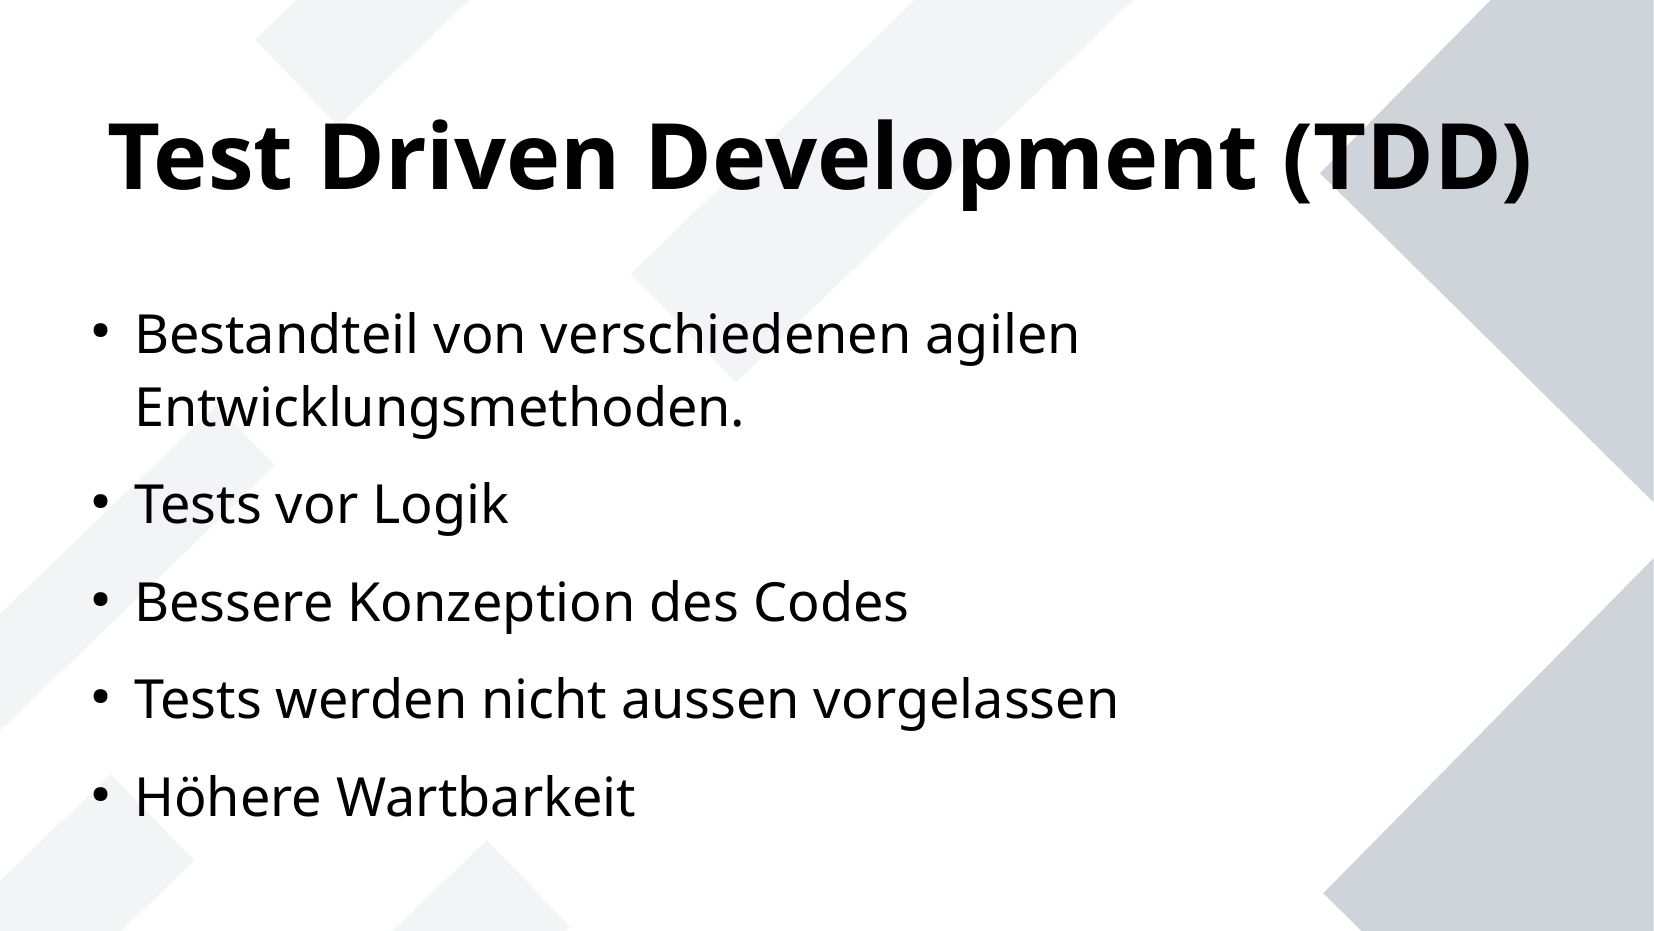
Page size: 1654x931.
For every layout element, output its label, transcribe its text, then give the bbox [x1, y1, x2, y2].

title Test Driven Development (TDD) [76, 76, 1565, 233]
list Bestandteil von verschiedenen agilen Entwicklungsmethoden. Tests vor Logik Bessere Konzeption des Codes Tests werden nicht aussen vorgelassen Höhere Wartbarkeit [76, 295, 1565, 835]
